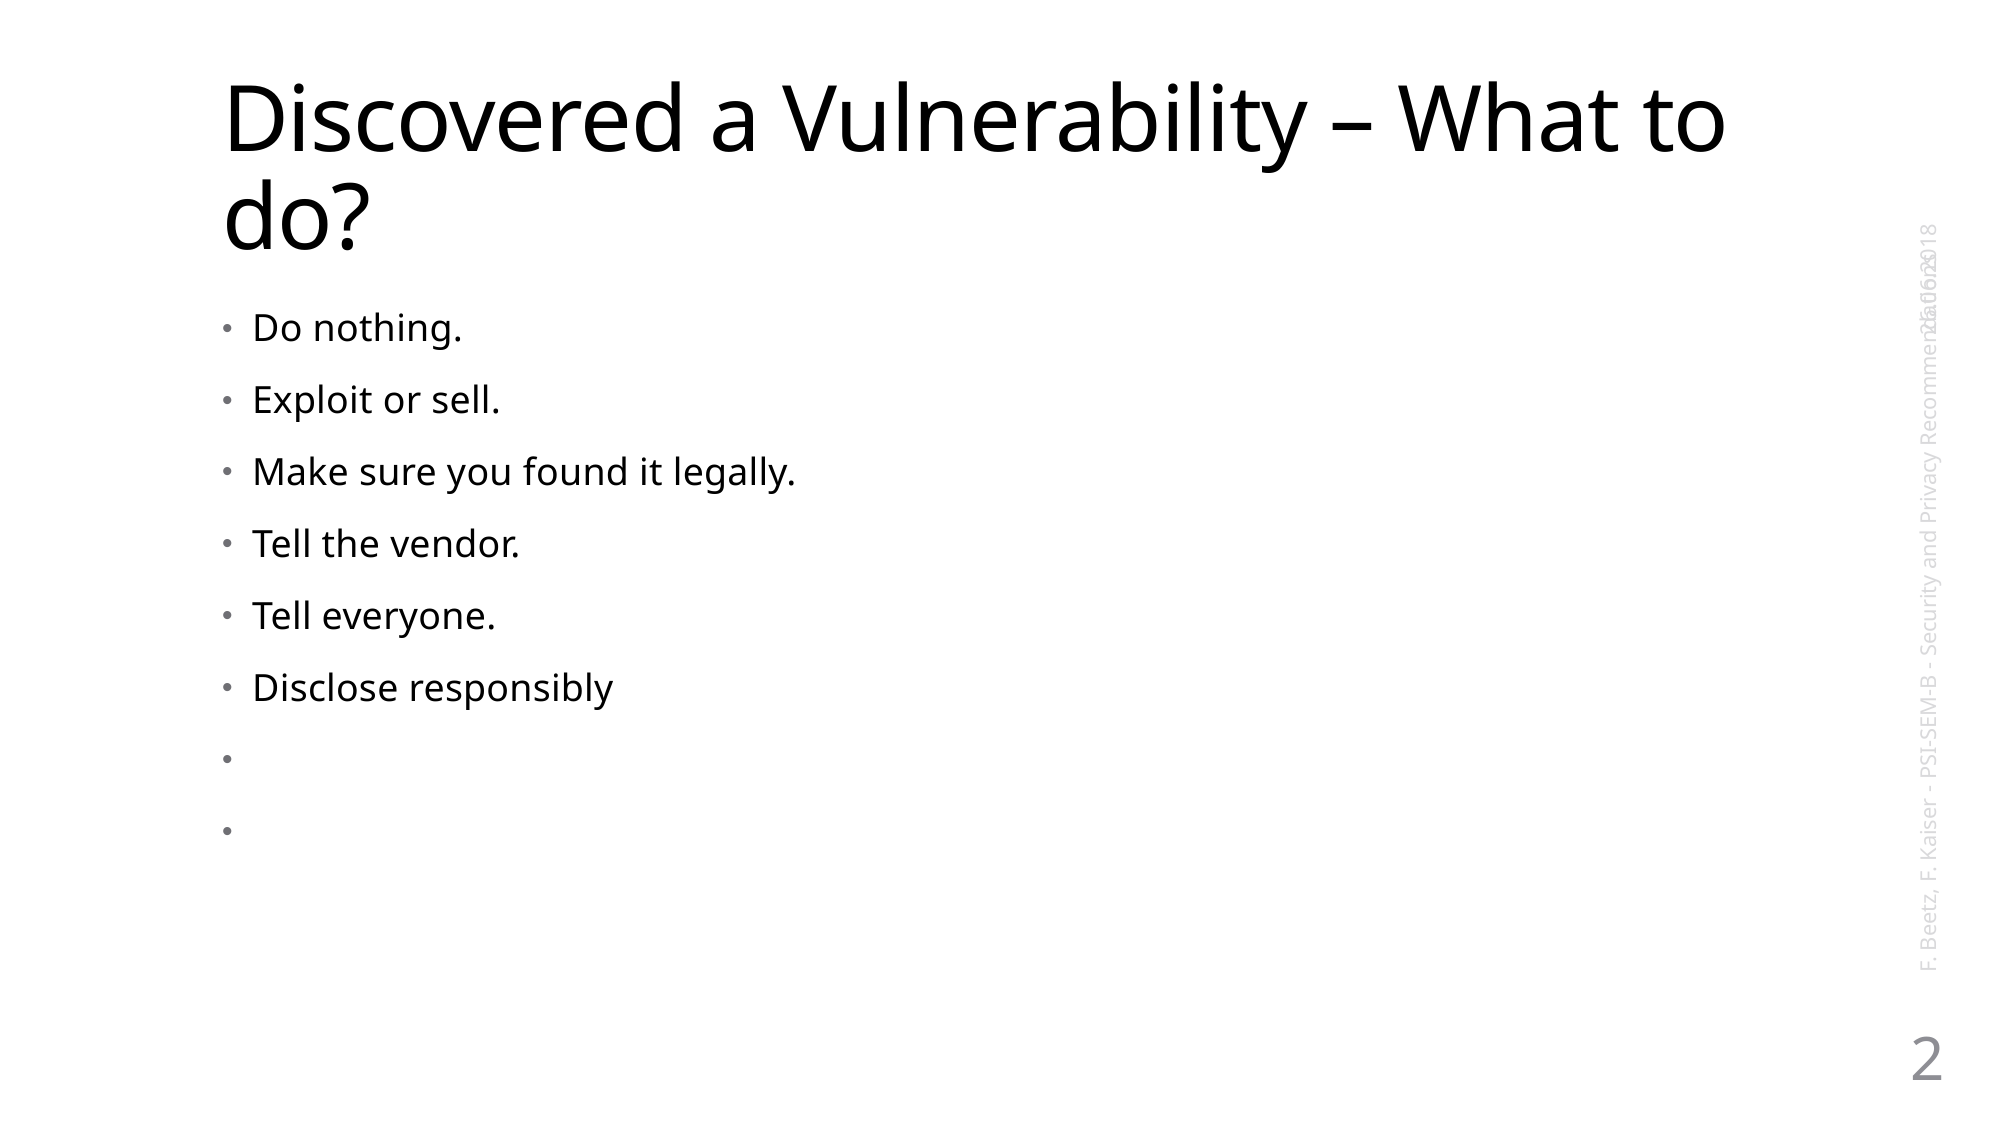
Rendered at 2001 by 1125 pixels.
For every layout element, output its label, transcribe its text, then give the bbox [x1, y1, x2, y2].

list Do nothing. Exploit or sell. Make sure you found it legally. Tell the vendor. Tell everyone. Disclose responsibly [206, 299, 1617, 1014]
slide_number 2 [1852, 1012, 2000, 1110]
footer F. Beetz, F. Kaiser - PSI-SEM-B - Security and Privacy Recommendations [1897, 37, 1958, 988]
title Discovered a Vulnerability – What to do? [206, 60, 1797, 278]
